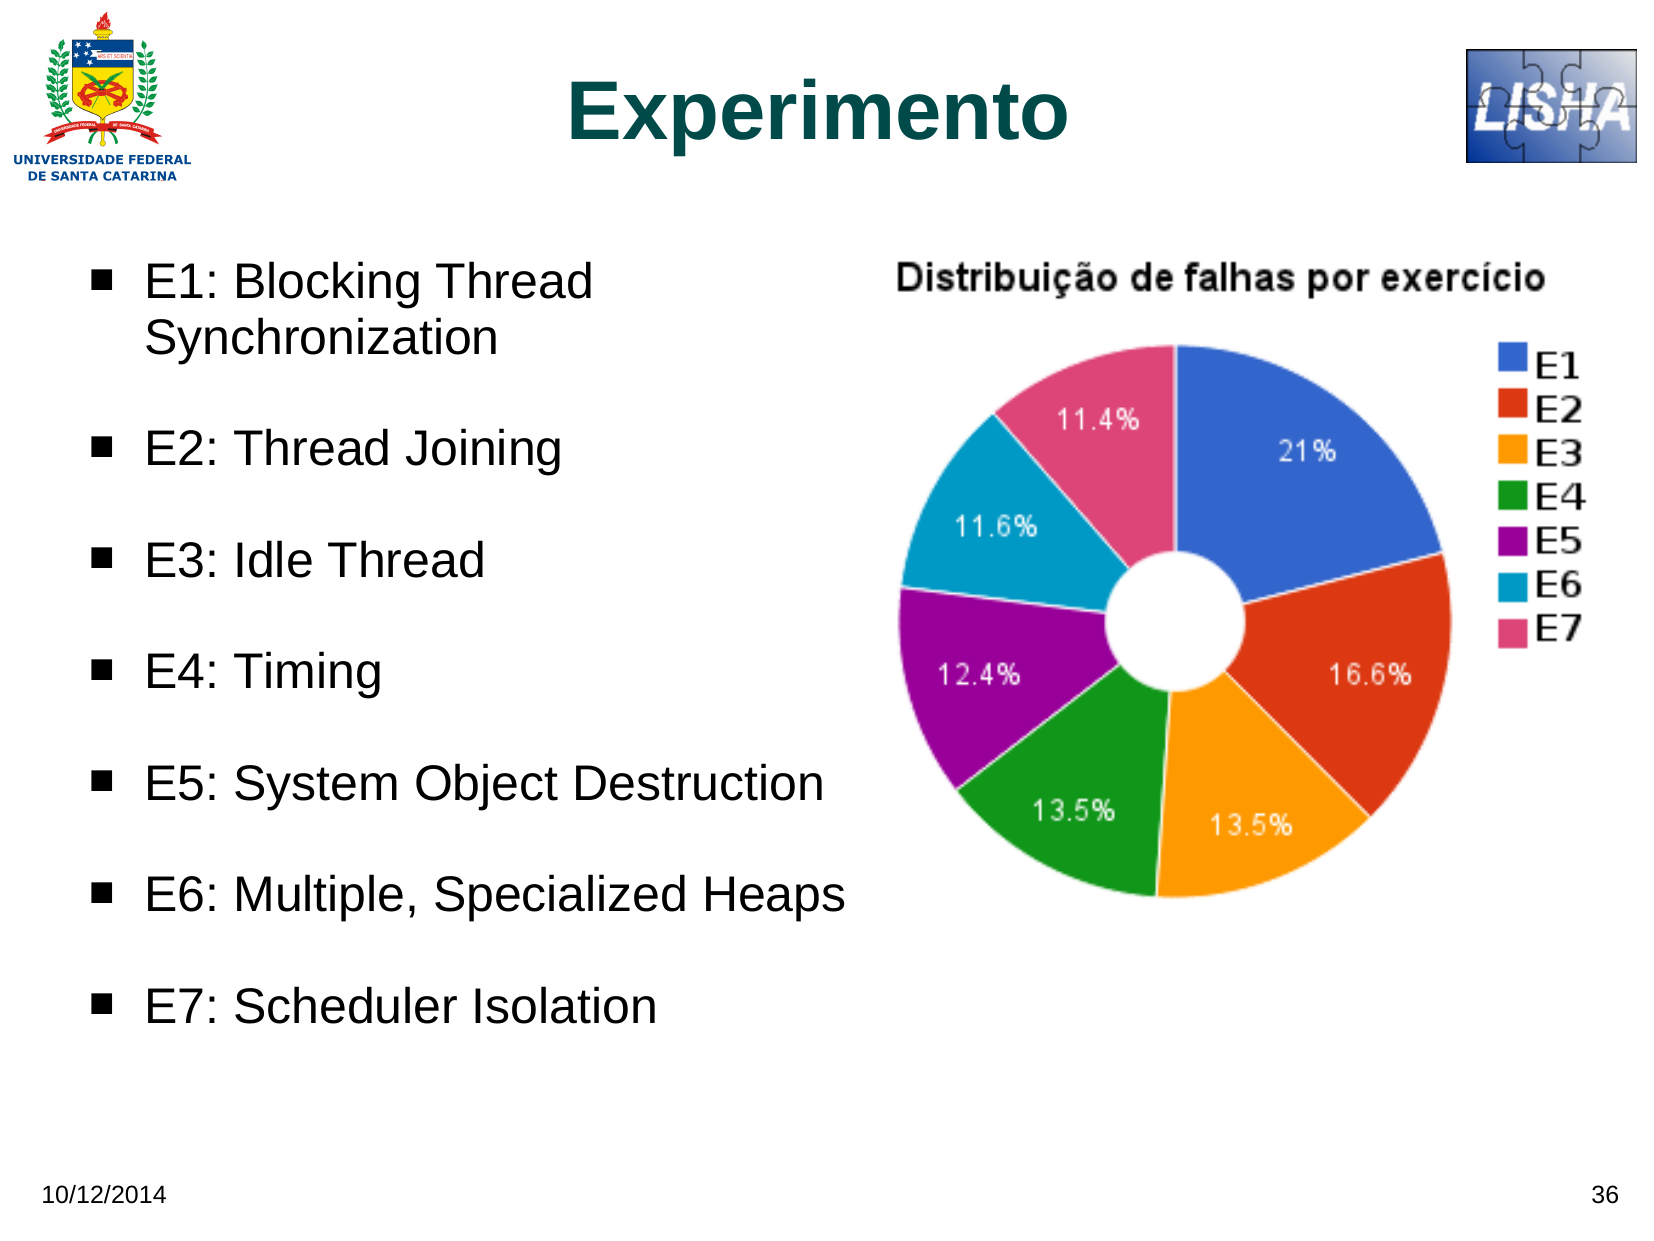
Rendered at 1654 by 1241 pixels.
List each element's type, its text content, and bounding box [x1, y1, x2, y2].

picture [1466, 49, 1637, 163]
picture [804, 236, 1623, 921]
list E1: Blocking Thread Synchronization E2: Thread Joining E3: Idle Thread E4: Timing E5: System Object Destruction E6: Multiple, Specialized Heaps E7: Scheduler Isolation [44, 253, 875, 1182]
title Experimento [212, 61, 1426, 174]
picture [13, 6, 191, 181]
